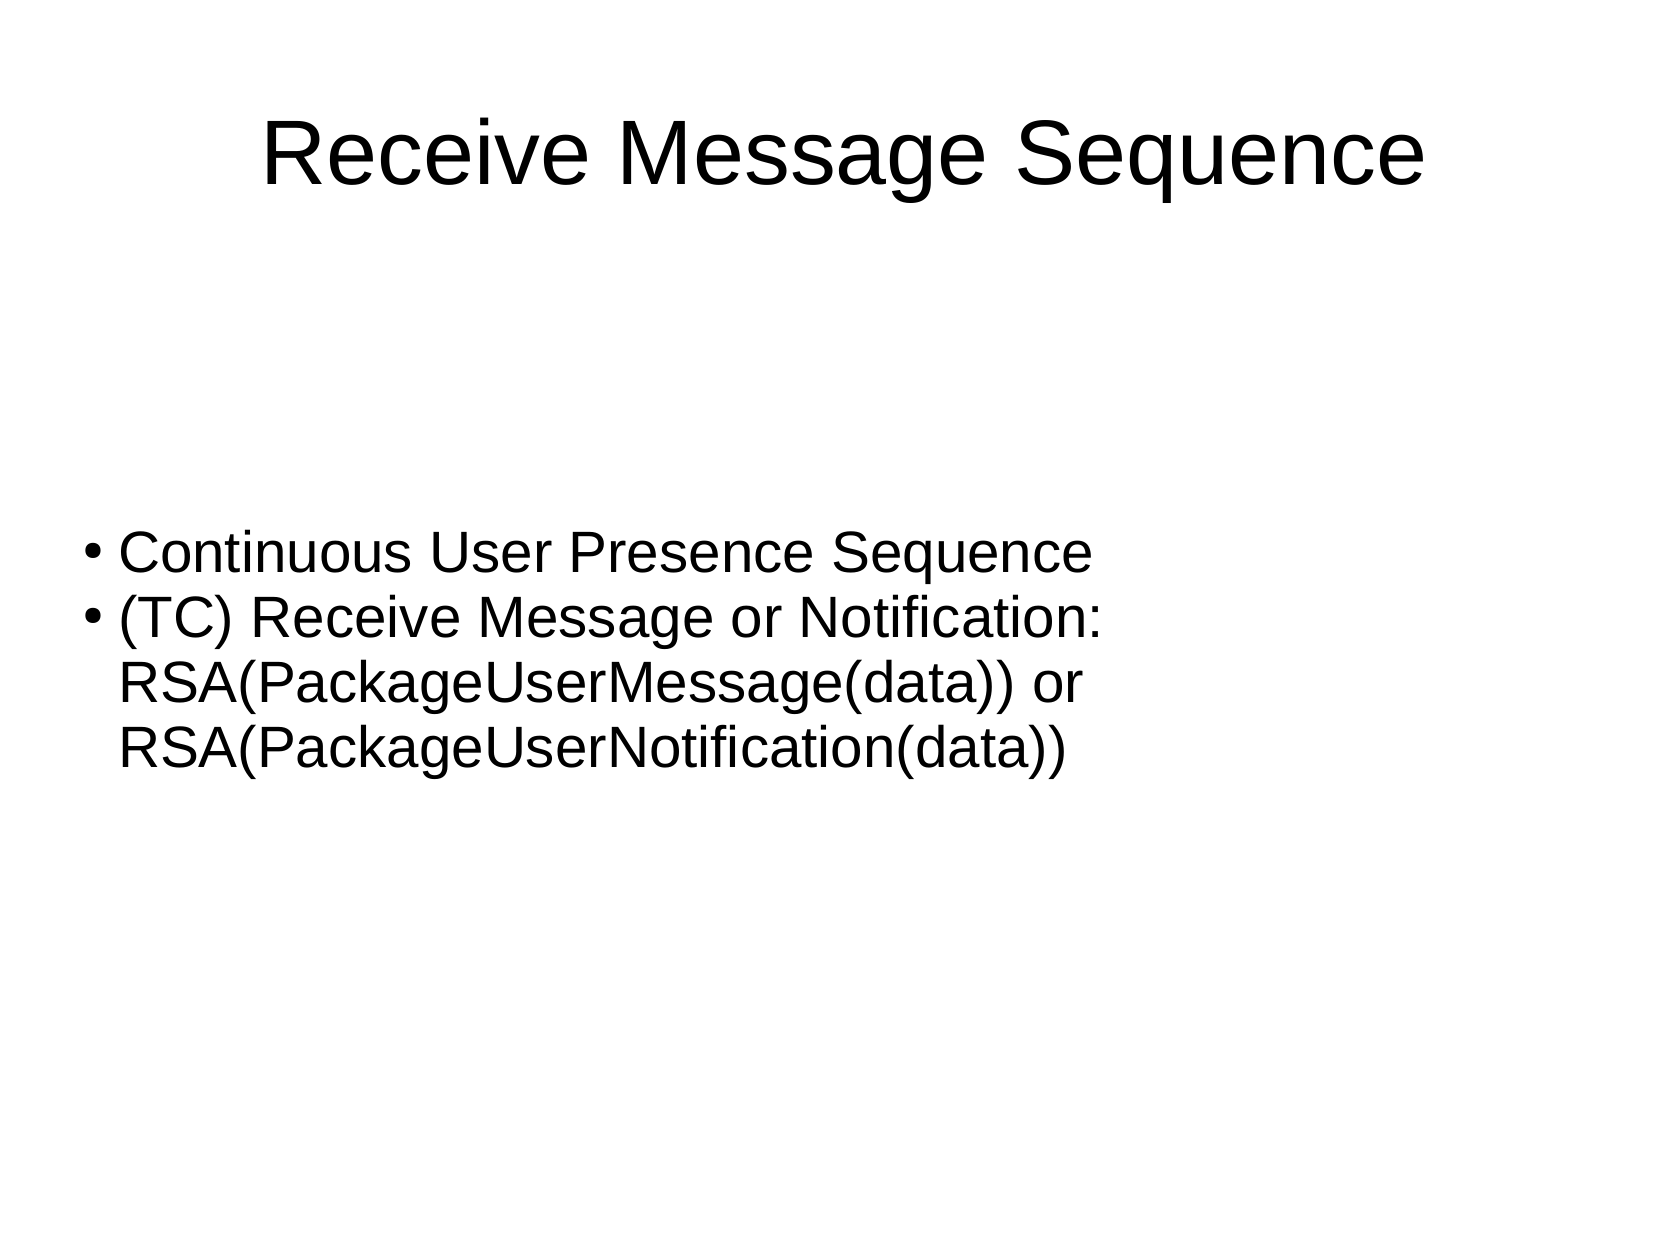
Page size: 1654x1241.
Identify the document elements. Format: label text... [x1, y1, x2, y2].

title Receive Message Sequence [82, 49, 1571, 238]
subtitle Continuous User Presence Sequence (TC) Receive Message or Notification: RSA(PackageUserMessage(data)) or RSA(PackageUserNotification(data)) [82, 238, 1571, 1062]
